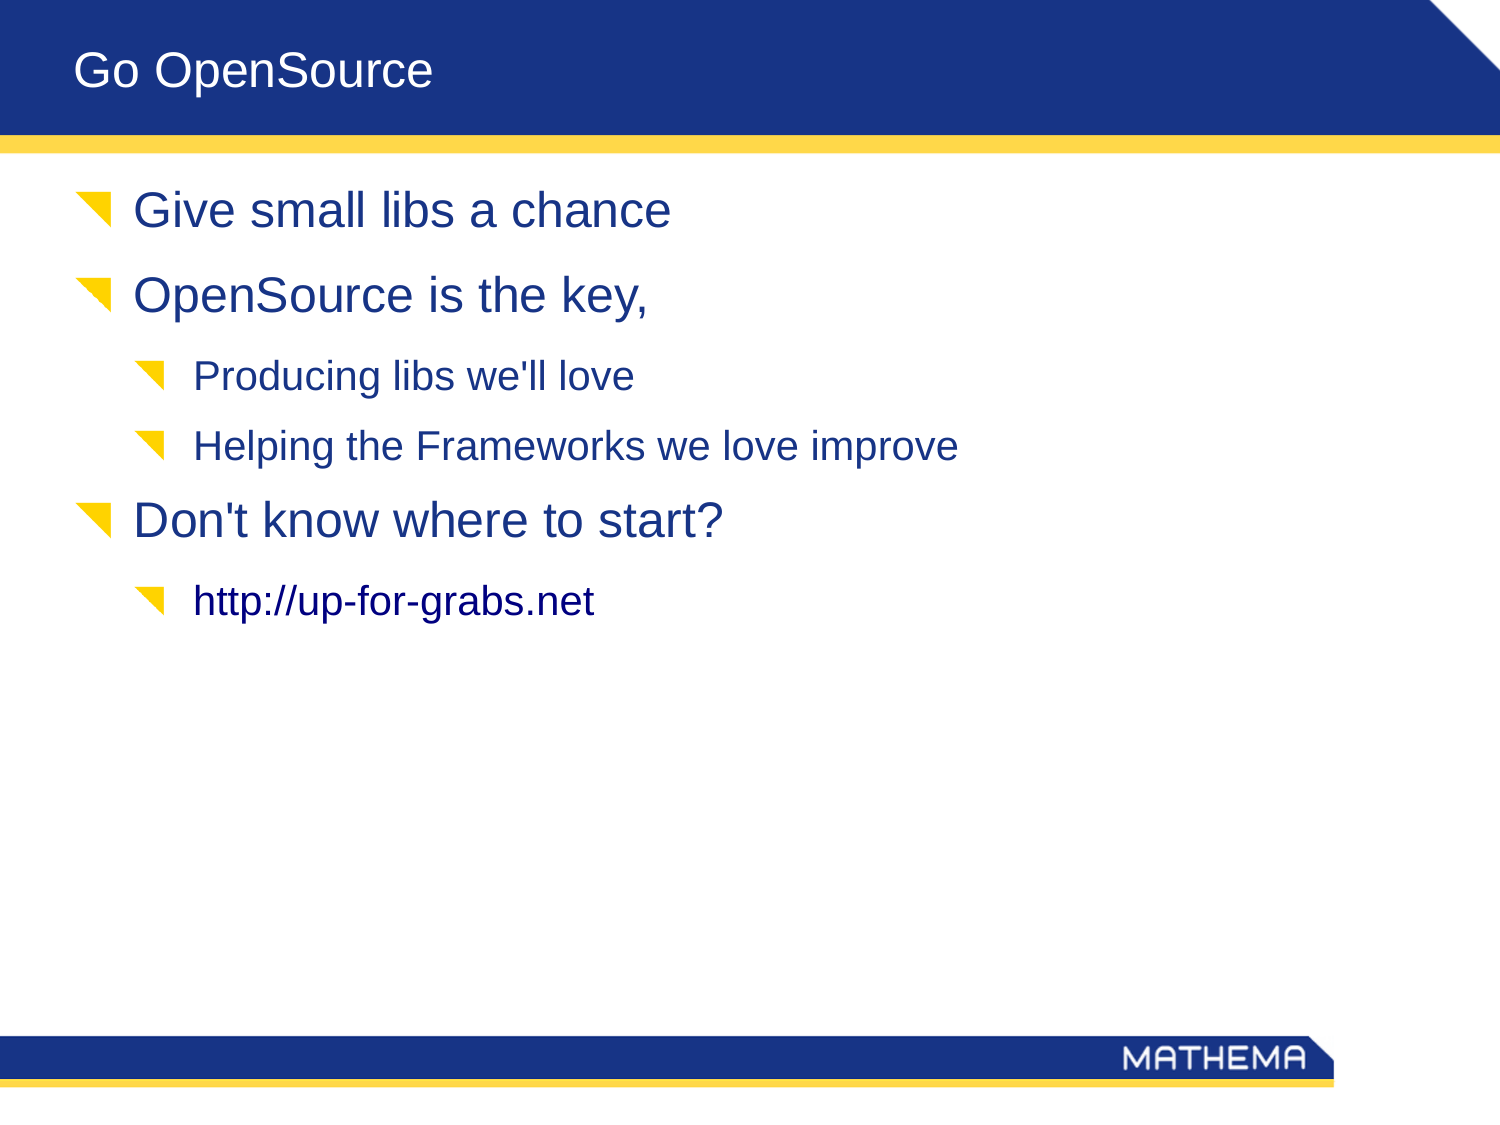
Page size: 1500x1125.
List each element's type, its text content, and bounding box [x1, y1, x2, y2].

title Go OpenSource [73, 40, 1276, 100]
picture [0, 0, 1500, 1125]
list Give small libs a chance OpenSource is the key, Producing libs we'll love Helping the Frameworks we love improve Don't know where to start? http://up-for-grabs.net [75, 181, 1426, 1008]
